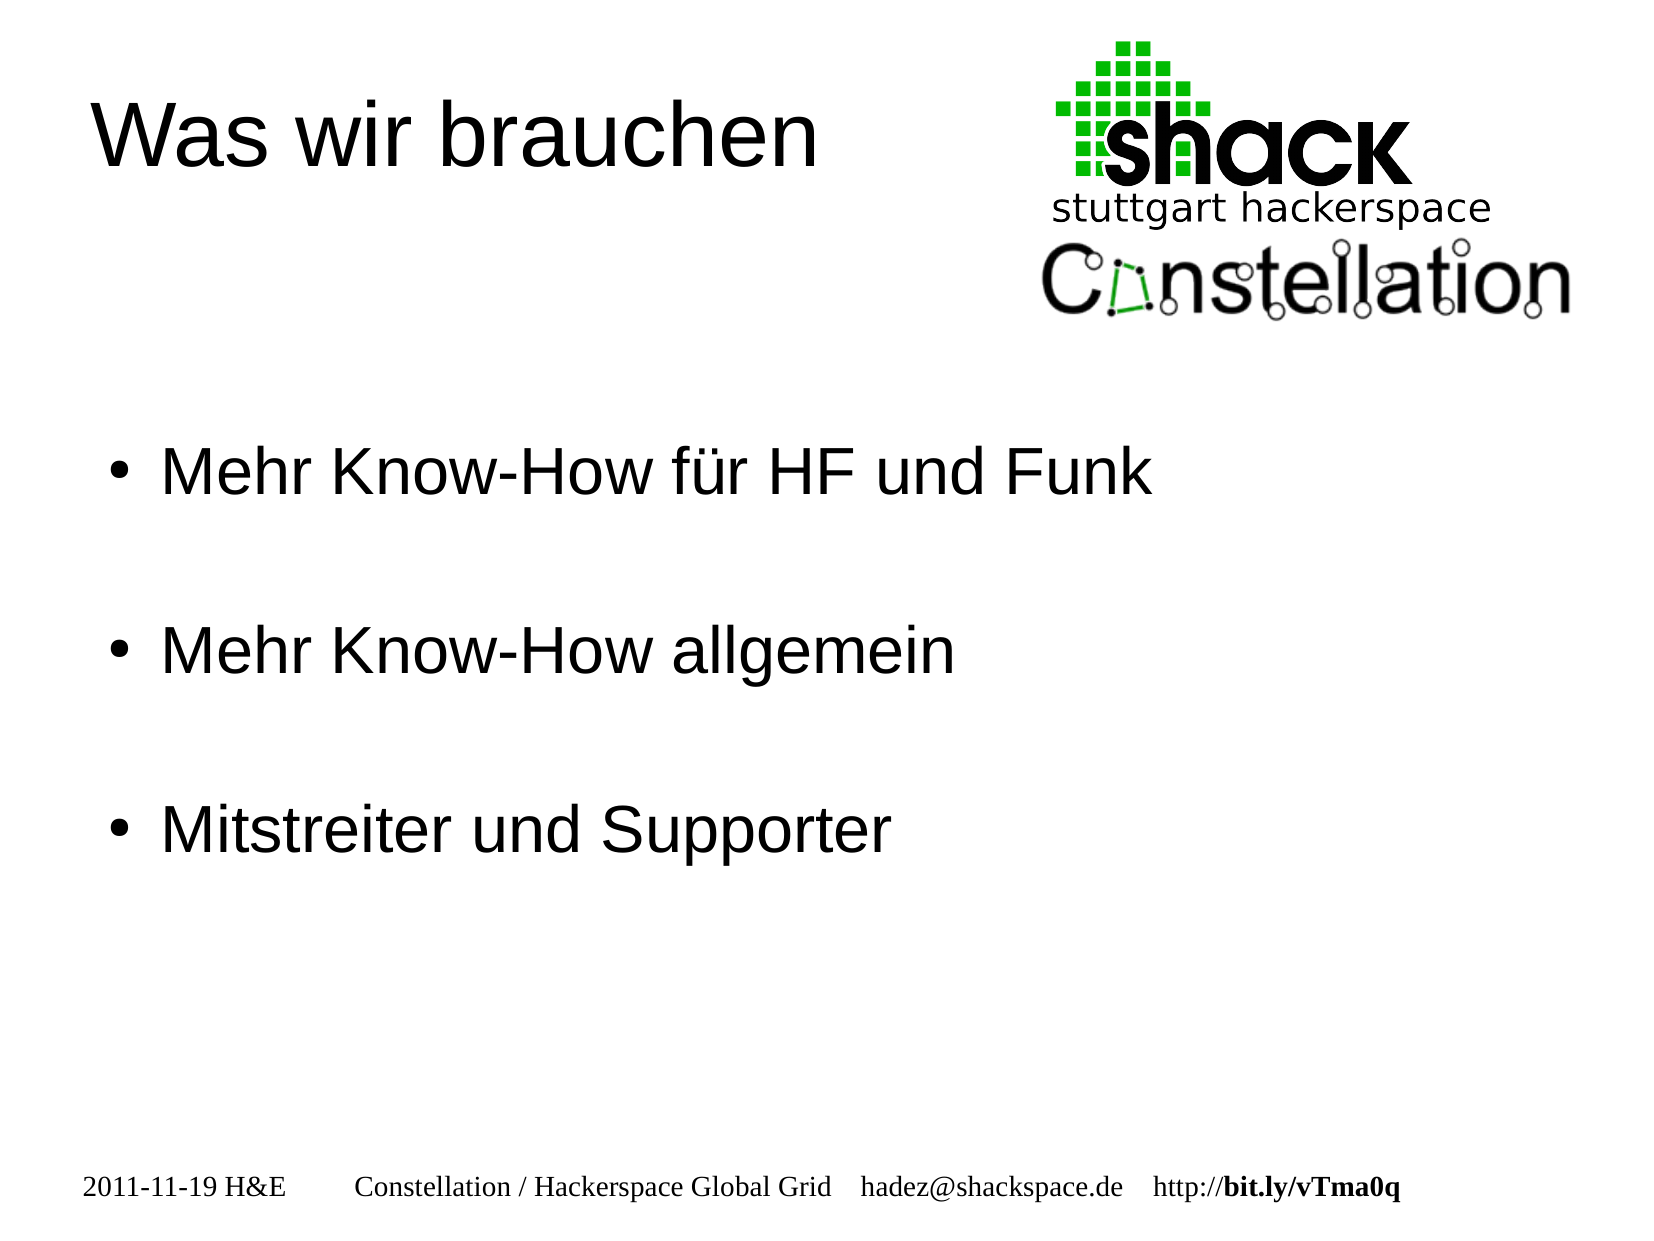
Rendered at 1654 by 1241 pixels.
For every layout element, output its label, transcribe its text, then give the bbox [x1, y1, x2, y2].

picture [1028, 34, 1586, 325]
list Mehr Know-How für HF und Funk Mehr Know-How allgemein Mitstreiter und Supporter [90, 330, 1571, 1141]
title Was wir brauchen [90, 30, 1029, 241]
